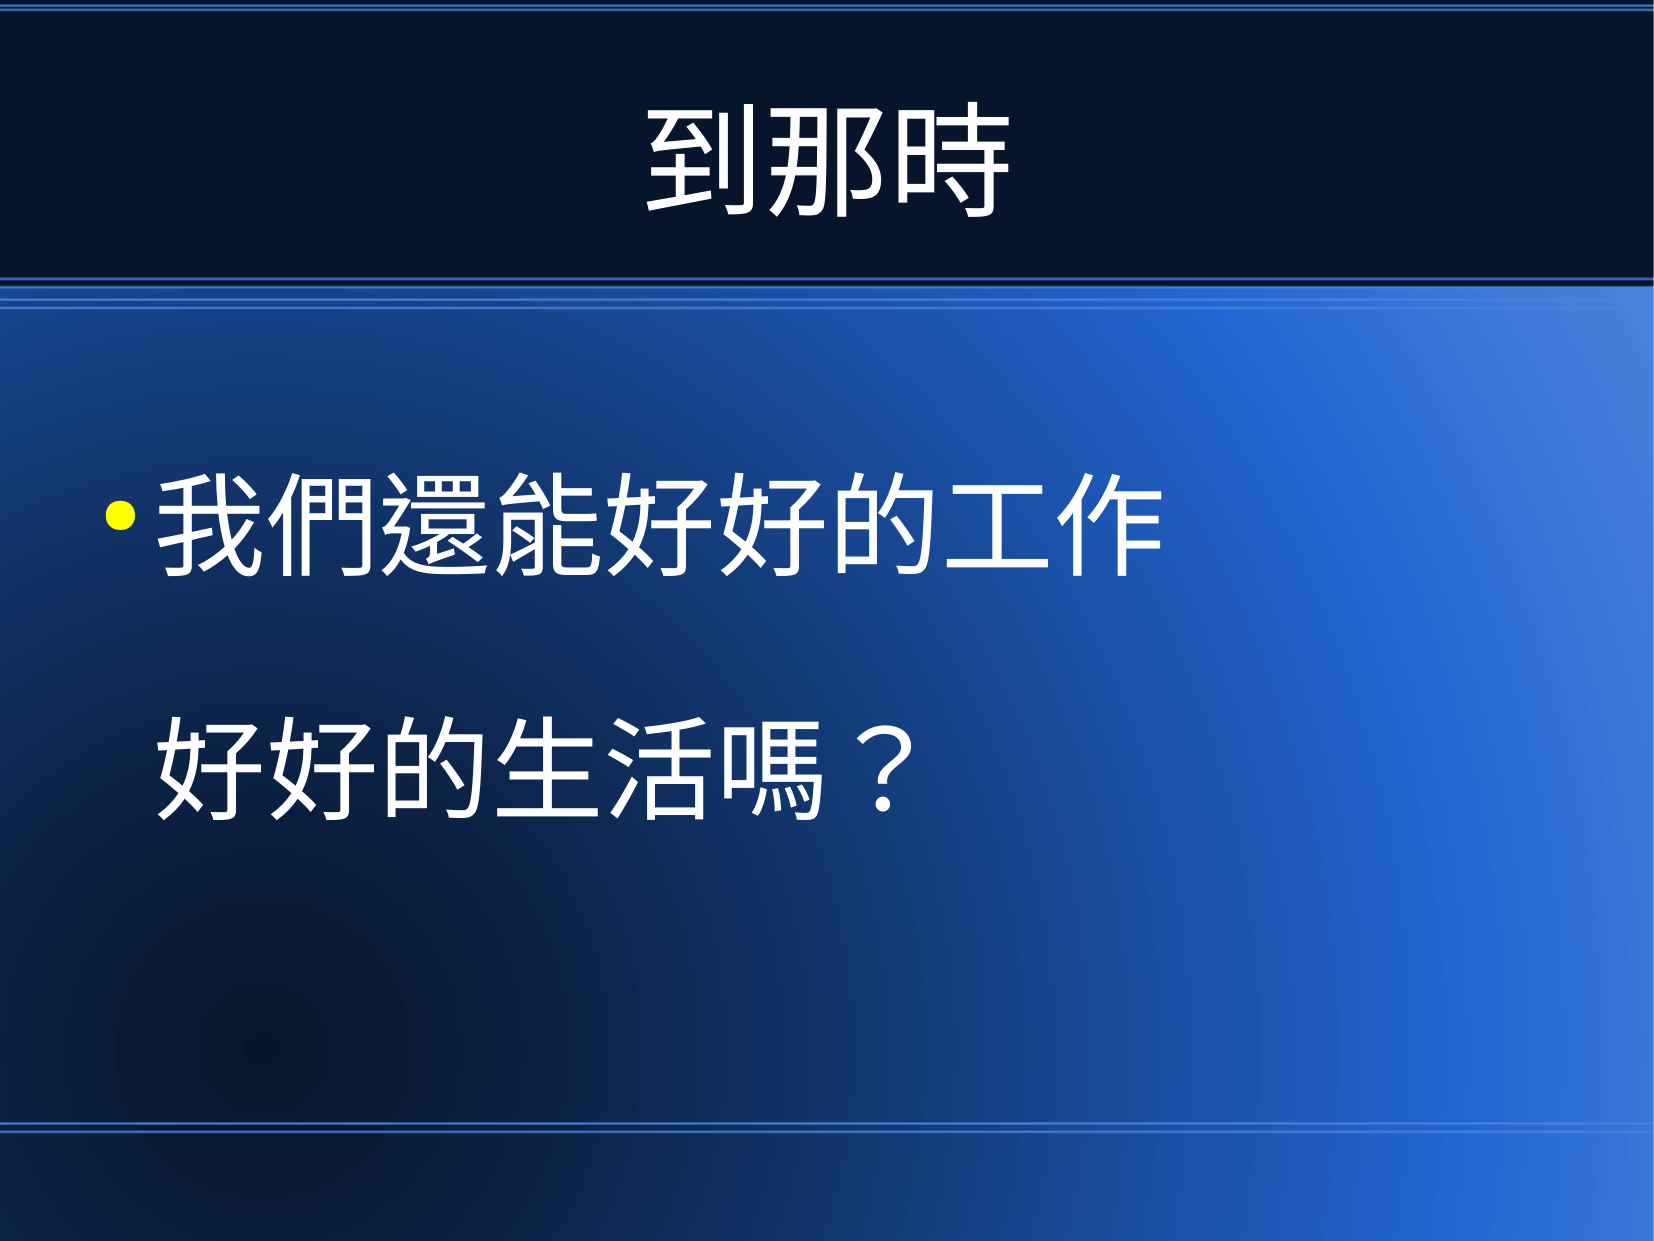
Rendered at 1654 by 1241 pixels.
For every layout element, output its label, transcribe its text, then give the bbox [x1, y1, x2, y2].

picture [0, 0, 1654, 1241]
list 我們還能好好的工作 好好的生活嗎？ [82, 355, 1571, 1241]
title 到那時 [82, 49, 1571, 257]
